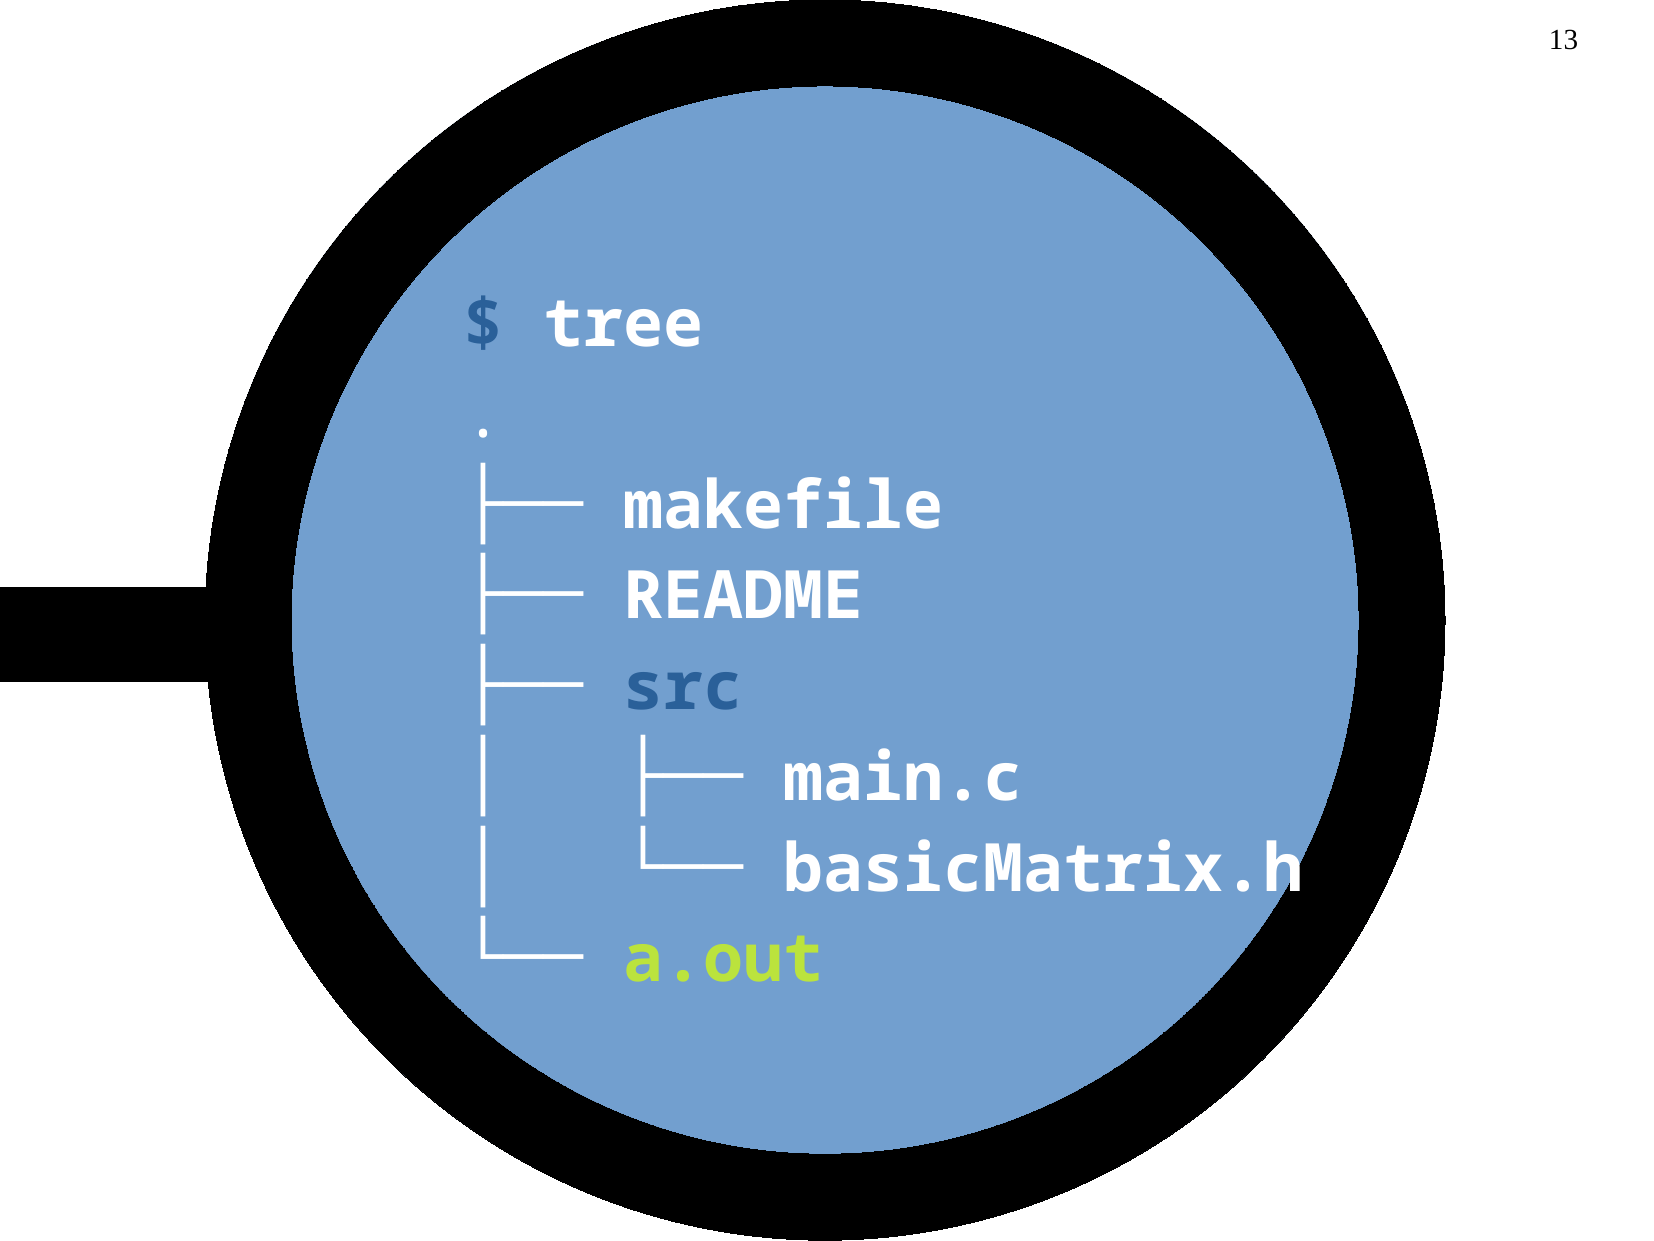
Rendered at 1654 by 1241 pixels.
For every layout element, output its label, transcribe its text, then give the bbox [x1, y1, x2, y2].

text_box $ tree . ├── makefile ├── README ├── src │ ├── main.c │ └── basicMatrix.h └── a.out [448, 177, 1335, 930]
text_box [0, 0, 1446, 1241]
